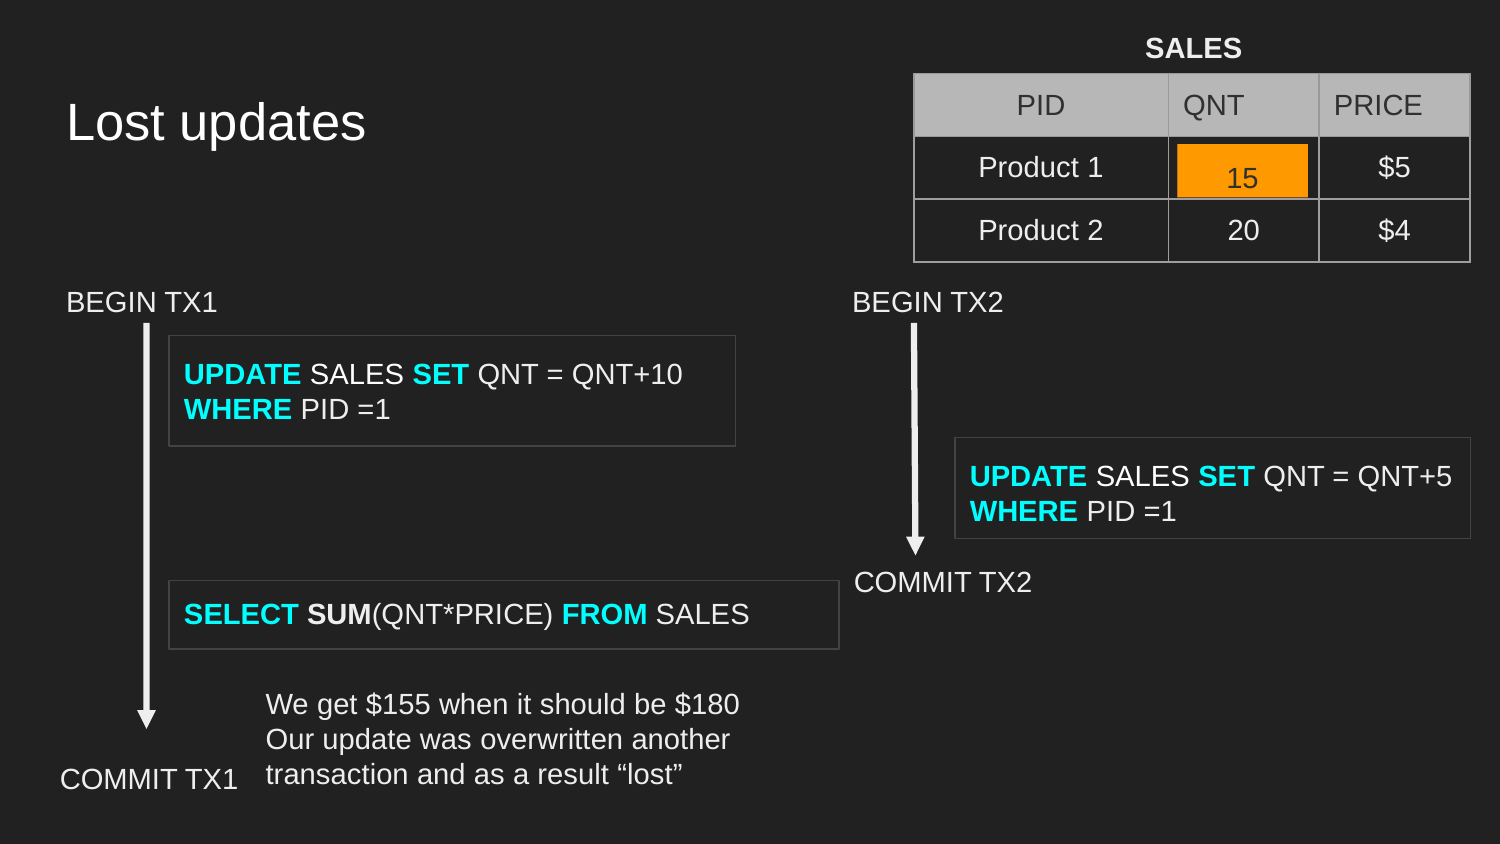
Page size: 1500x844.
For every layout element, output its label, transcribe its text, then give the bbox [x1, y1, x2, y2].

table_cell Product 2 [915, 200, 1168, 261]
table_cell $5 [1320, 137, 1469, 198]
text_box 15 [1177, 144, 1308, 198]
text_box UPDATE SALES SET QNT = QNT+10 WHERE PID =1 [168, 335, 736, 447]
table_cell 10 [1169, 137, 1318, 198]
table_cell Product 1 [915, 137, 1168, 198]
text_box BEGIN TX2 [837, 267, 1021, 322]
table_header PID [915, 74, 1168, 136]
text_box SALES [1130, 13, 1280, 68]
table_cell $4 [1320, 200, 1469, 261]
title Lost updates [51, 72, 411, 167]
text_box UPDATE SALES SET QNT = QNT+5 WHERE PID =1 [954, 437, 1471, 539]
text_box COMMIT TX1 [44, 744, 263, 799]
text_box SELECT SUM(QNT*PRICE) FROM SALES [168, 580, 839, 649]
table_cell 20 [1169, 200, 1318, 261]
table_header PRICE [1320, 74, 1469, 136]
text_box We get $155 when it should be $180 Our update was overwritten another transaction and as a result “lost” [250, 670, 818, 792]
table_header QNT [1169, 74, 1318, 136]
text_box BEGIN TX1 [51, 267, 235, 322]
text_box COMMIT TX2 [838, 548, 1104, 602]
